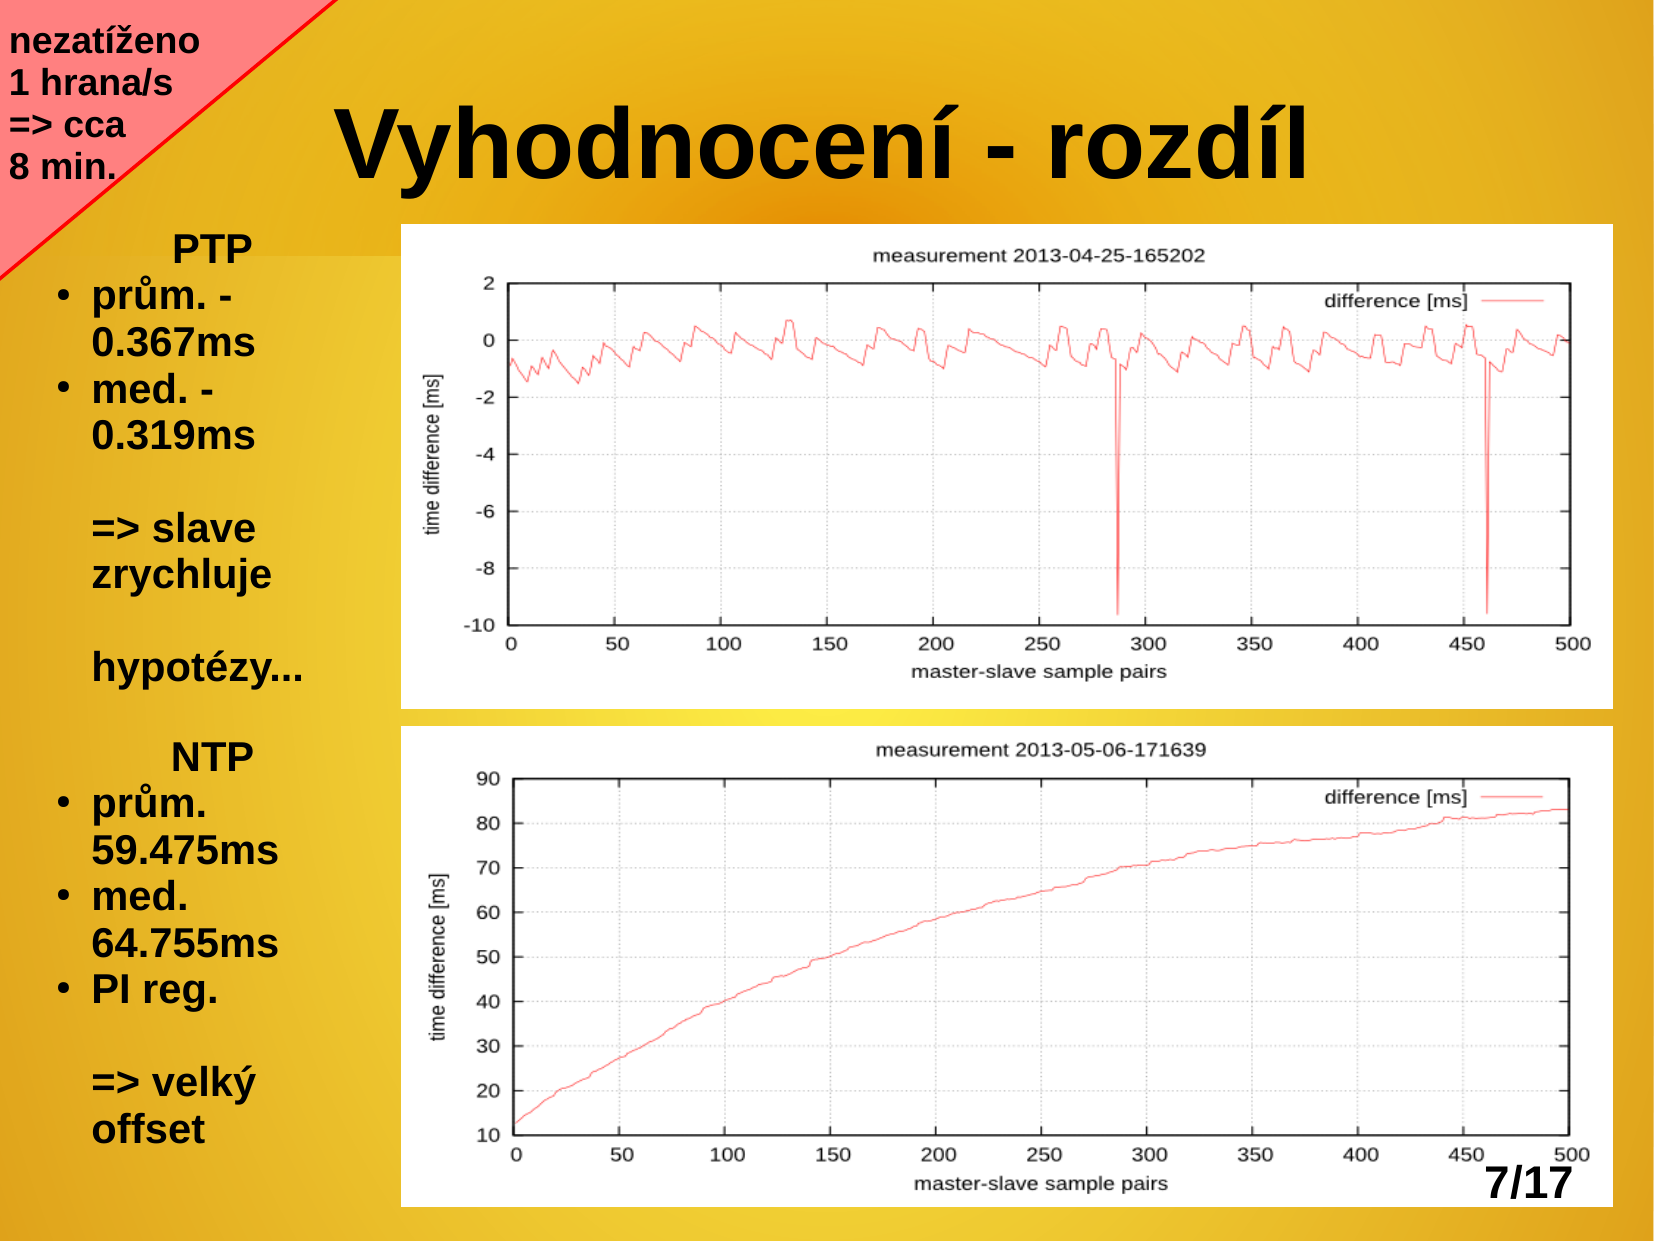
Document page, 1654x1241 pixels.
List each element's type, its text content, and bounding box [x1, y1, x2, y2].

text_box [0, 195, 101, 279]
text_box NTP prům. 59.475ms med. 64.755ms PI reg. => velký offset [41, 726, 384, 1188]
text_box PTP prům. -0.367ms med. -0.319ms => slave zrychluje hypotézy... [41, 218, 384, 699]
title Vyhodnocení - rozdíl [78, 40, 1567, 248]
picture [401, 726, 1613, 1207]
text_box nezatíženo 1 hrana/s => cca 8 min. [0, 11, 216, 195]
picture [401, 224, 1613, 709]
text_box <číslo>/17 [1501, 1149, 1654, 1220]
text_box [0, 0, 336, 100]
